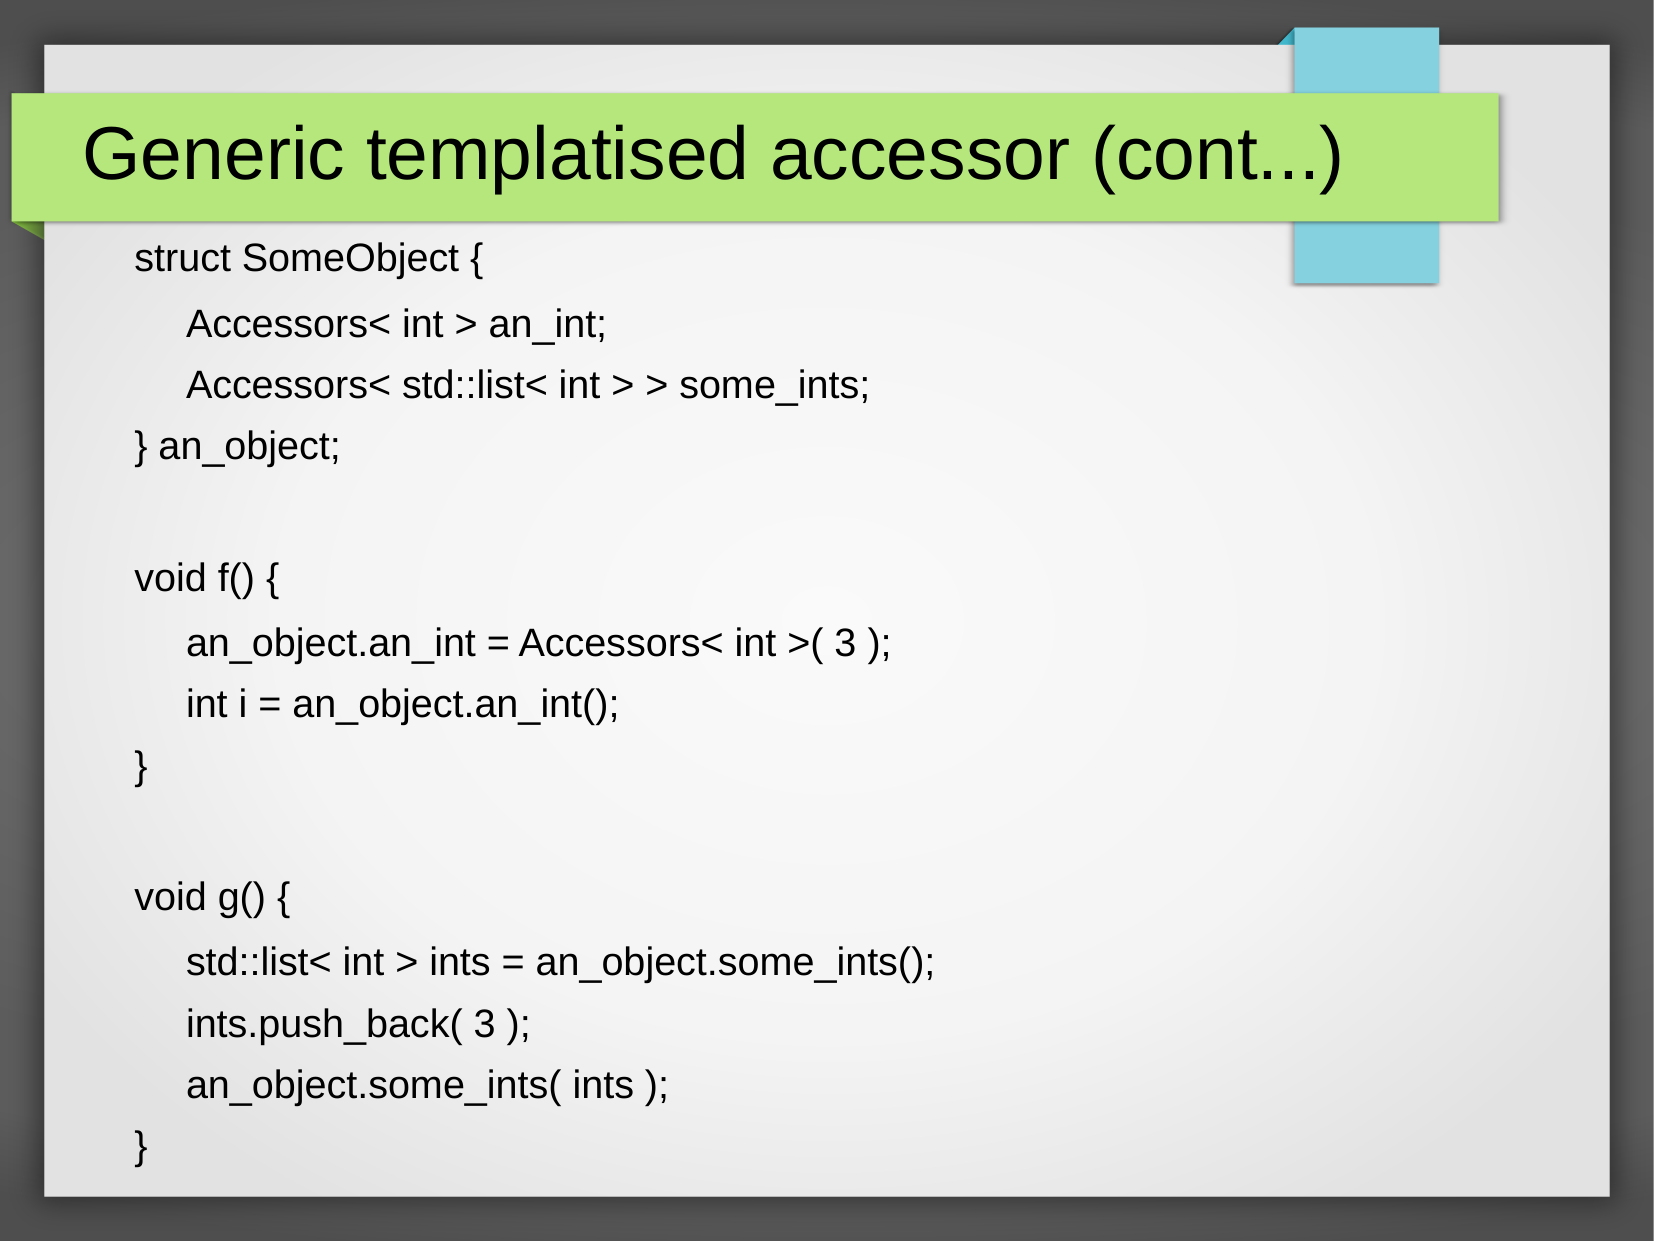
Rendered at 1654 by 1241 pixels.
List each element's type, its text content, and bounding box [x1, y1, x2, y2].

list struct SomeObject { Accessors< int > an_int; Accessors< std::list< int > > some_ints; } an_object; void f() { an_object.an_int = Accessors< int >( 3 ); int i = an_object.an_int(); } void g() { std::list< int > ints = an_object.some_ints(); ints.push_back( 3 ); an_object.some_ints( ints ); } [82, 236, 1571, 1182]
title Generic templatised accessor (cont...) [82, 69, 1501, 236]
picture [0, 0, 1654, 1241]
